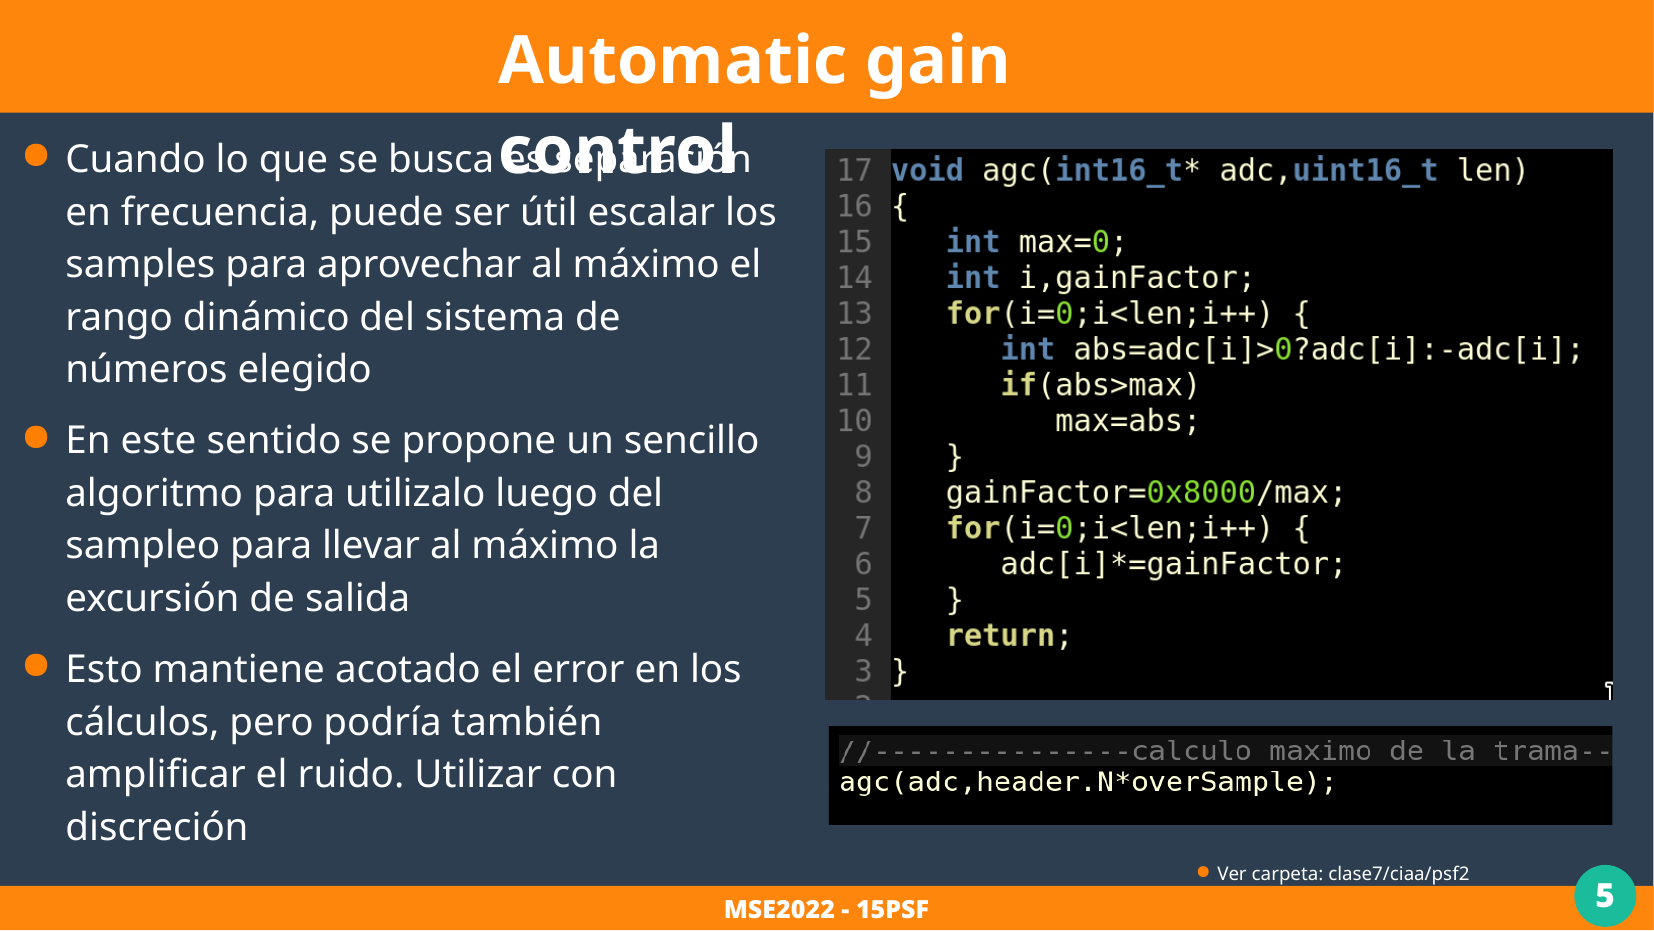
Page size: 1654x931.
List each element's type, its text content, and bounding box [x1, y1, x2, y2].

picture [828, 726, 1613, 826]
title Automatic gain control [498, 11, 1250, 120]
list Ver carpeta: clase7/ciaa/psf2 [1188, 860, 1479, 908]
picture [825, 149, 1613, 700]
list Cuando lo que se busca es separación en frecuencia, puede ser útil escalar los samples para aprovechar al máximo el rango dinámico del sistema de números elegido En este sentido se propone un sencillo algoritmo para utilizalo luego del sampleo para llevar al máximo la excursión de salida Esto mantiene acotado el error en los cálculos, pero podría también amplificar el ruido. Utilizar con discreción [5, 131, 788, 863]
